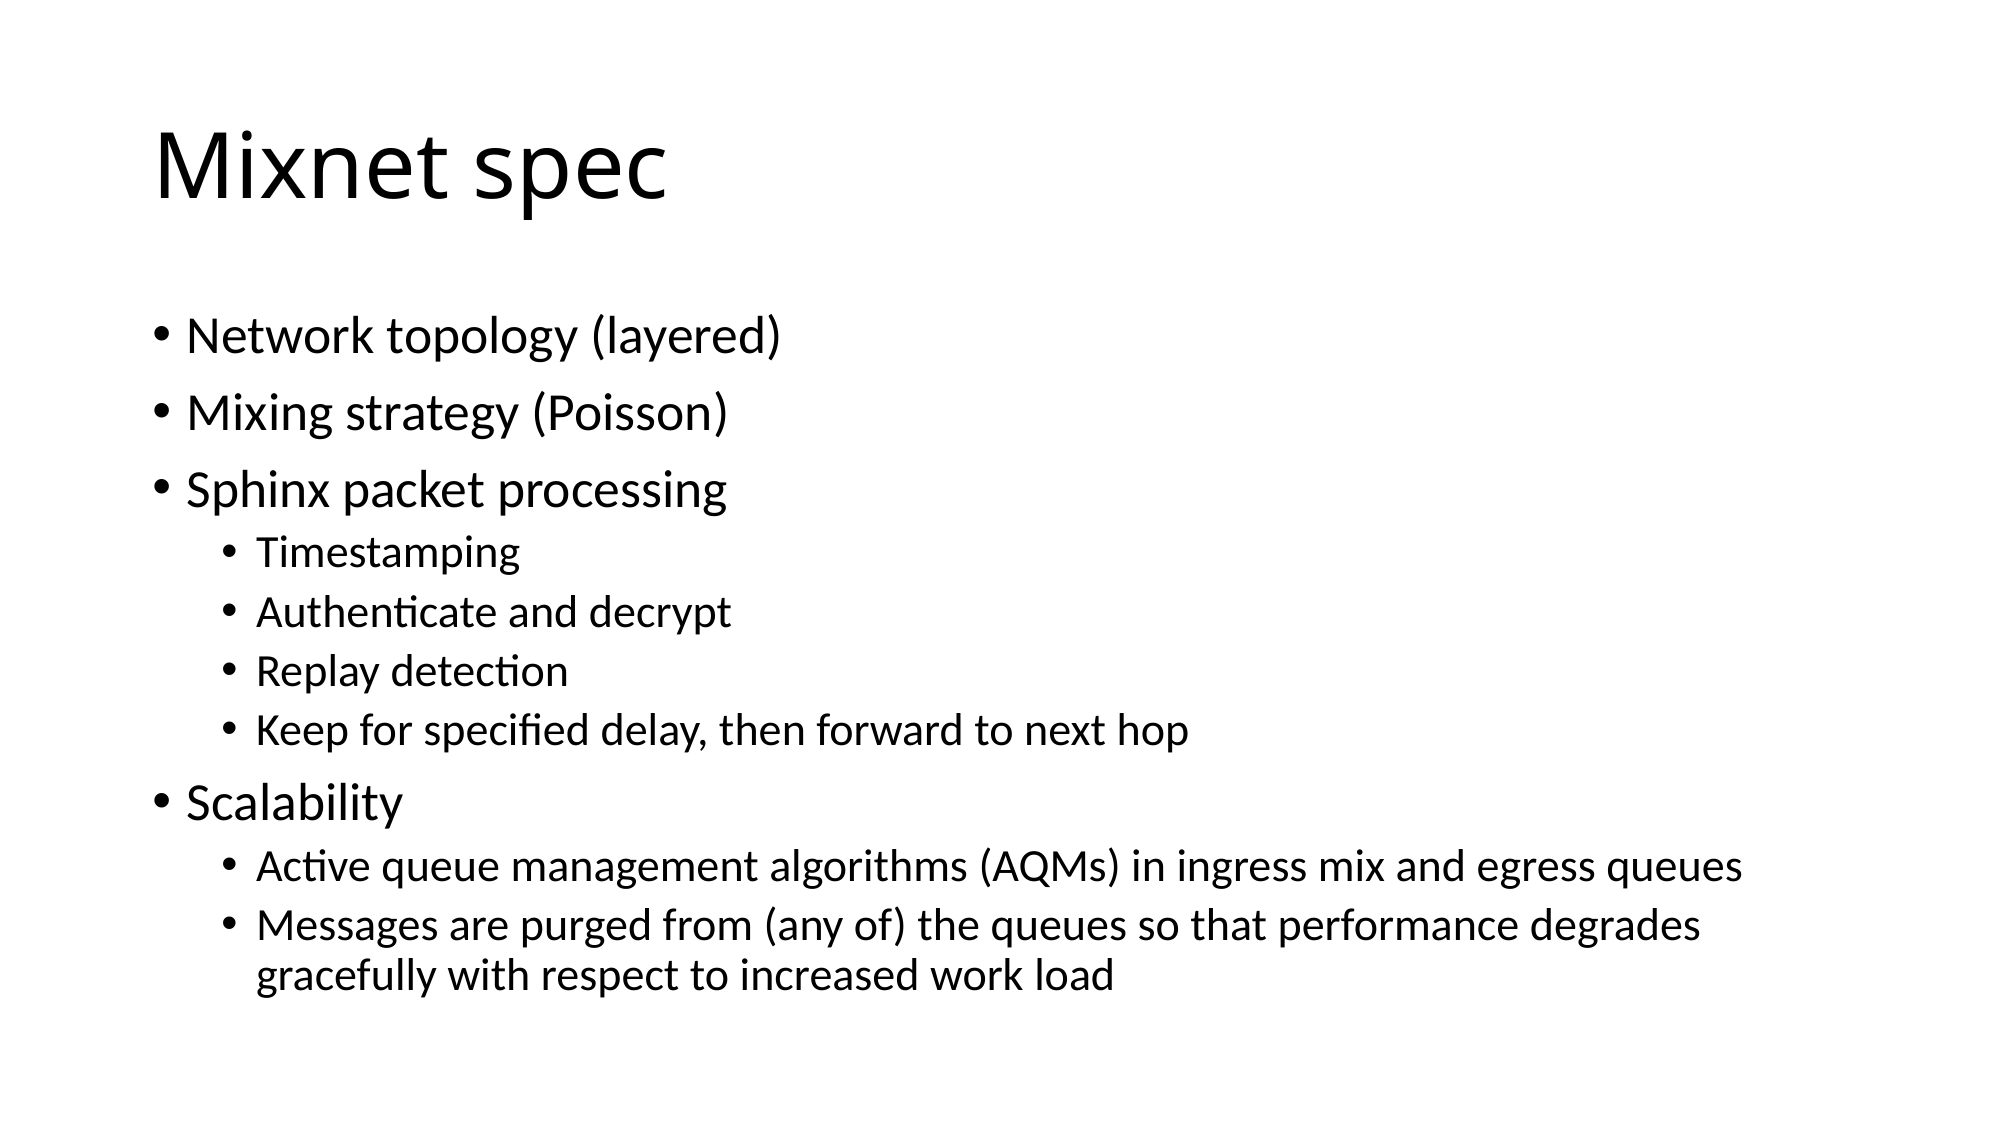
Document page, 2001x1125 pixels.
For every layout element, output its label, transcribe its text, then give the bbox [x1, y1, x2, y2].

title Mixnet spec [137, 59, 1863, 278]
list Network topology (layered) Mixing strategy (Poisson) Sphinx packet processing Timestamping Authenticate and decrypt Replay detection Keep for specified delay, then forward to next hop Scalability Active queue management algorithms (AQMs) in ingress mix and egress queues Messages are purged from (any of) the queues so that performance degrades gracefully with respect to increased work load [137, 299, 1863, 1014]
